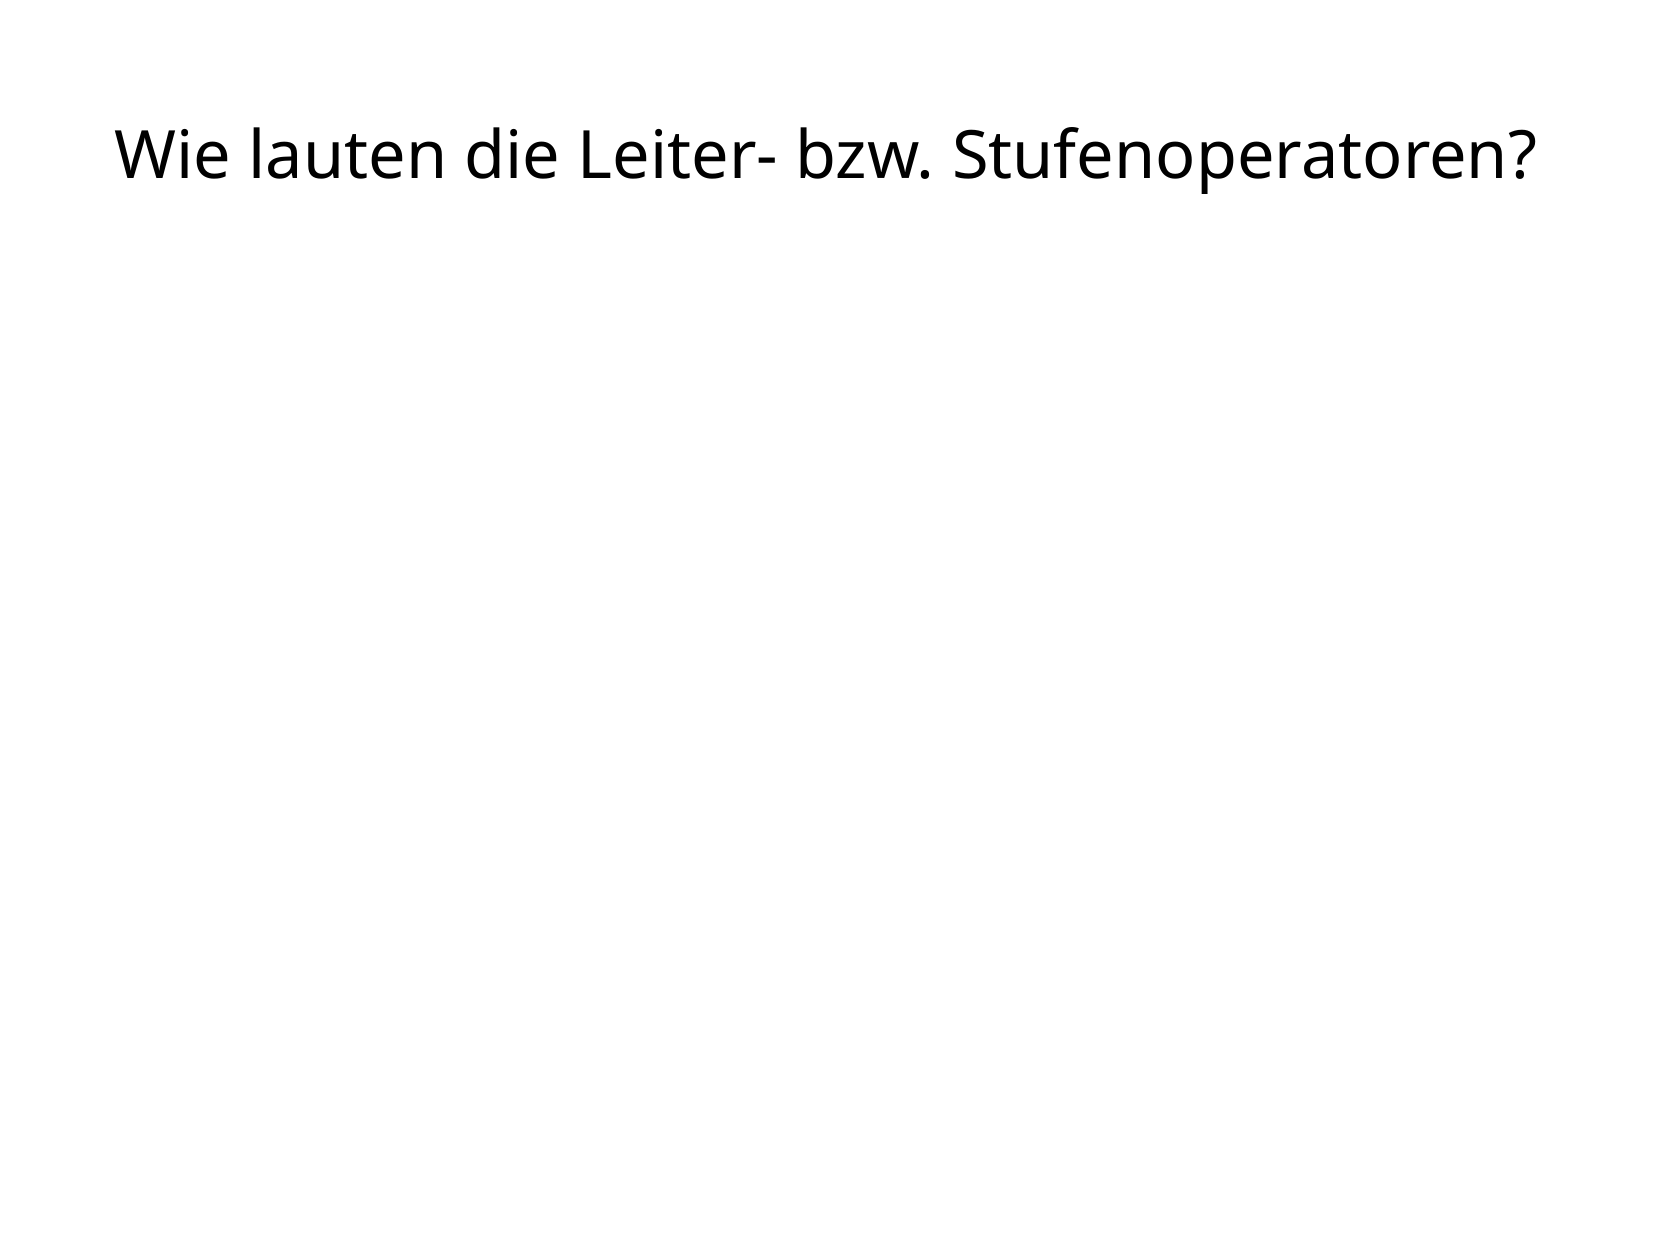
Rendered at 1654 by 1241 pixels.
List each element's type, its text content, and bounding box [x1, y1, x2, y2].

title Wie lauten die Leiter- bzw. Stufenoperatoren? [82, 49, 1571, 257]
